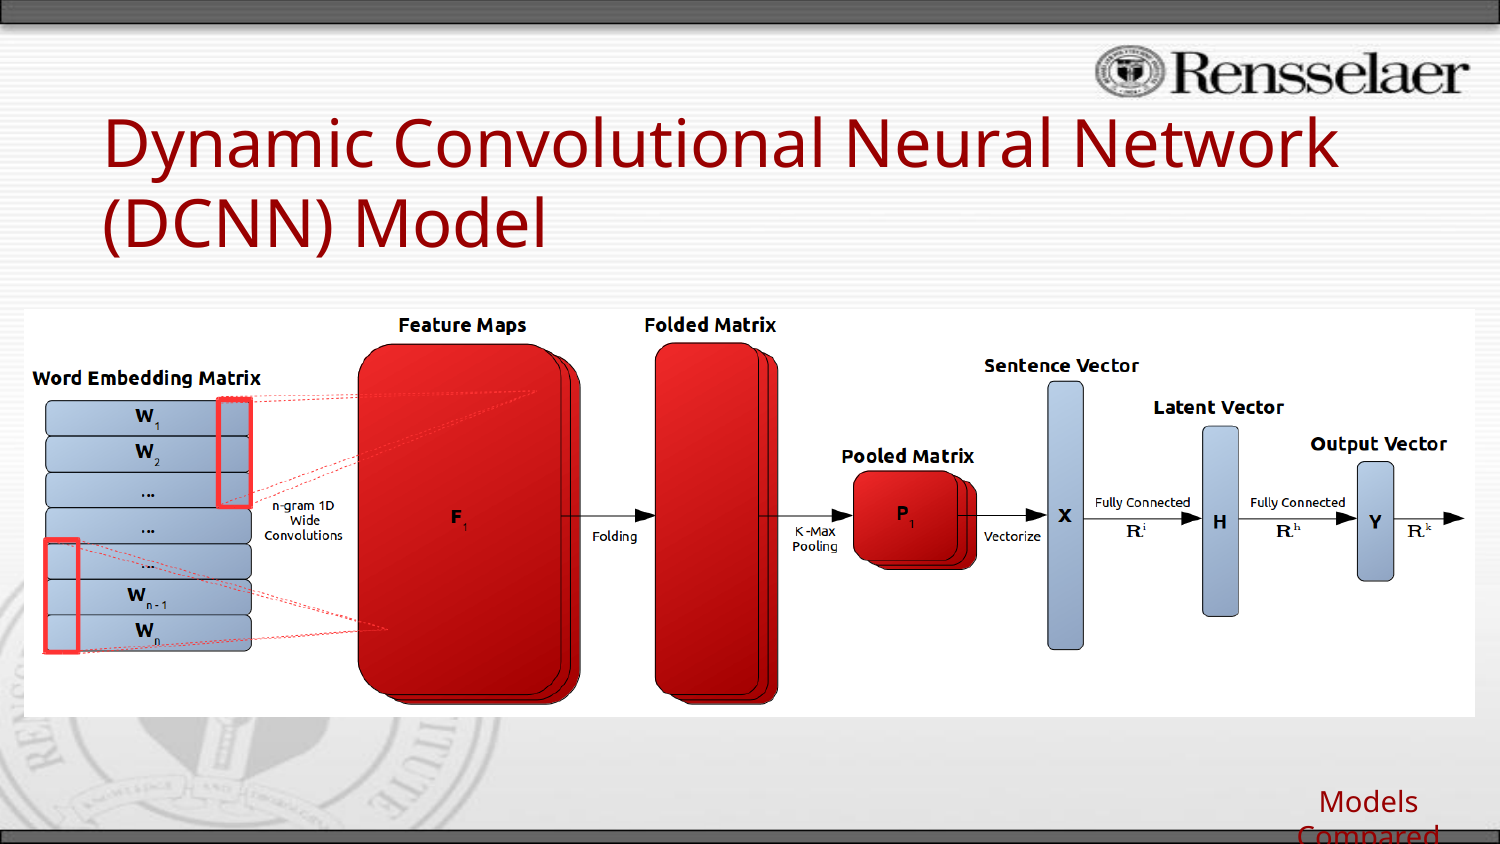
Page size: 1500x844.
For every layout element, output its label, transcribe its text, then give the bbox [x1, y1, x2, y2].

picture [1337, 833, 1344, 844]
picture [1426, 833, 1435, 844]
picture [1365, 833, 1374, 844]
picture [0, 0, 1500, 844]
text_box Models Compared [1237, 768, 1500, 816]
picture [1319, 833, 1328, 844]
picture [1409, 833, 1417, 838]
picture [1347, 833, 1354, 844]
title Dynamic Convolutional Neural Network (DCNN) Model [87, 102, 1413, 260]
